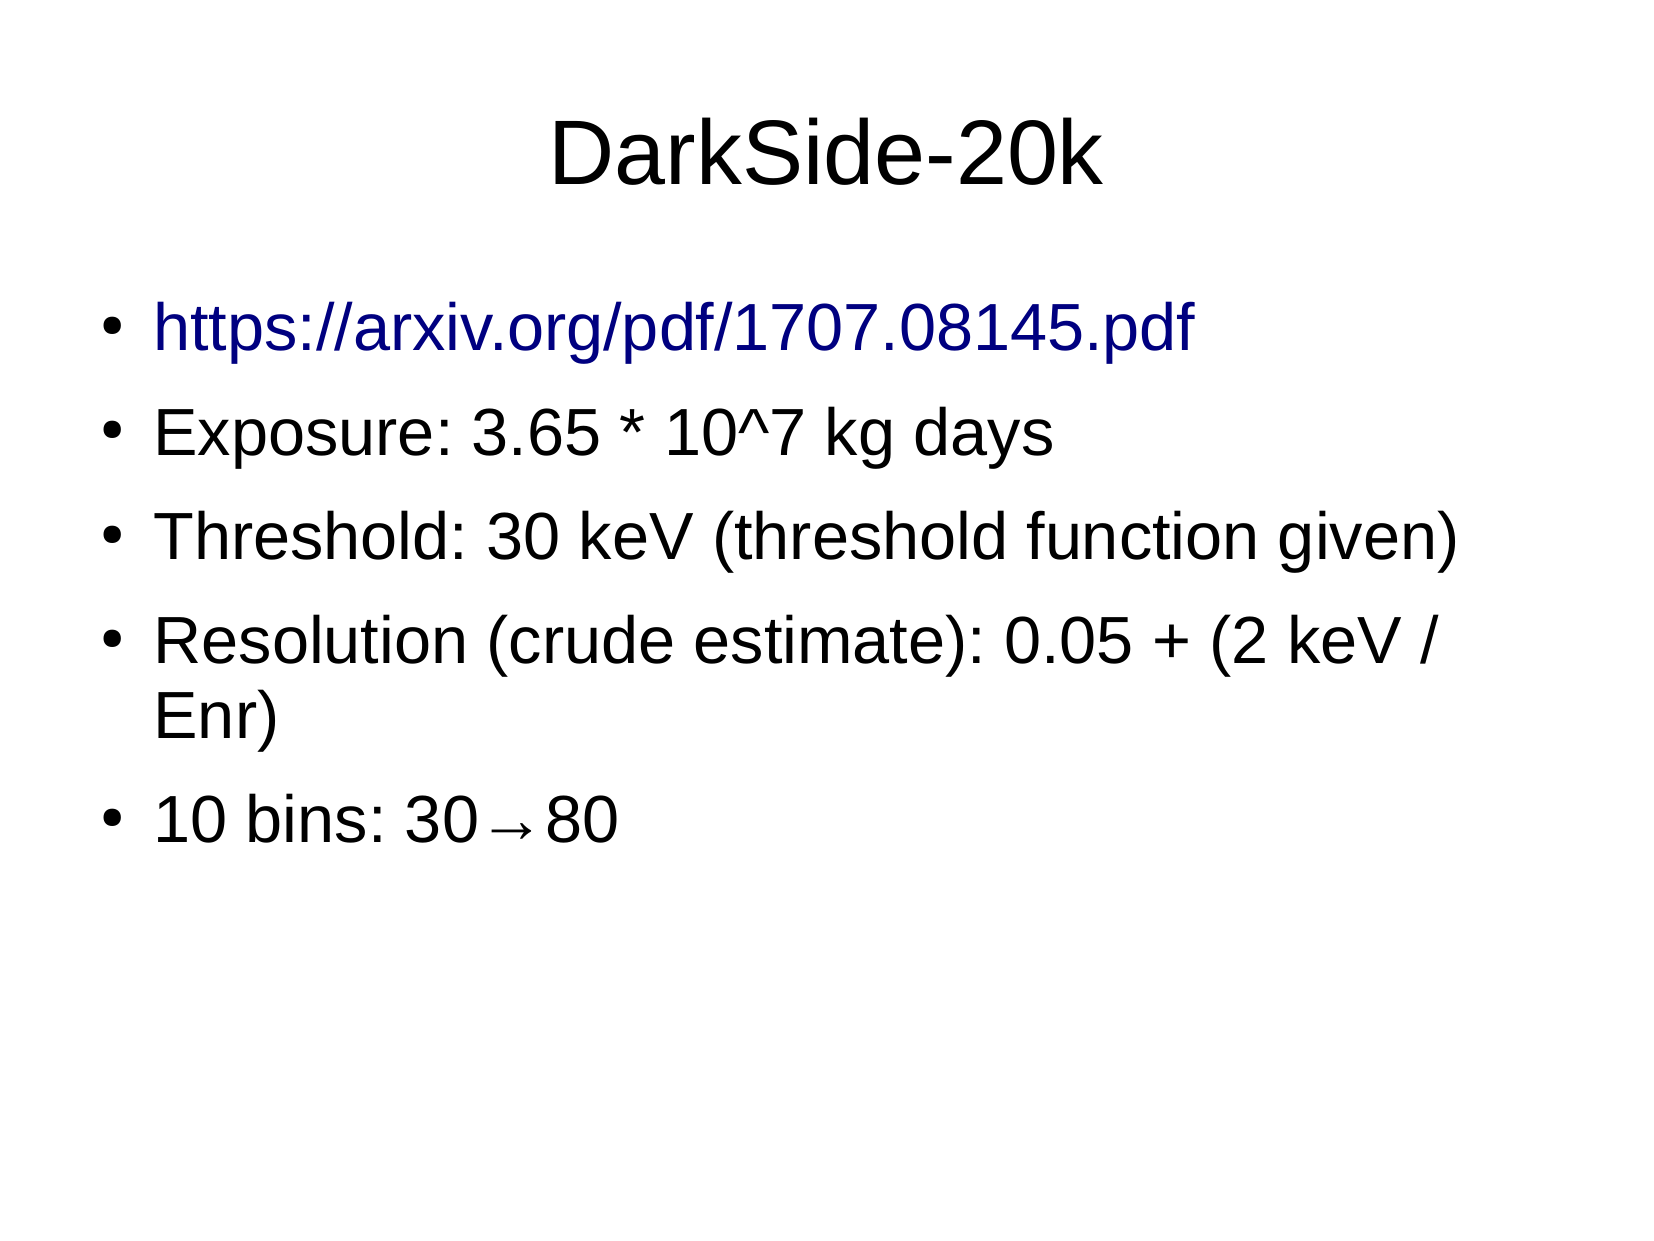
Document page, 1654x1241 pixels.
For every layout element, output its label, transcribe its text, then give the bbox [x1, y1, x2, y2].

list https://arxiv.org/pdf/1707.08145.pdf Exposure: 3.65 * 10^7 kg days Threshold: 30 keV (threshold function given) Resolution (crude estimate): 0.05 + (2 keV / Enr) 10 bins: 30→80 [82, 290, 1571, 1010]
title DarkSide-20k [82, 49, 1571, 257]
